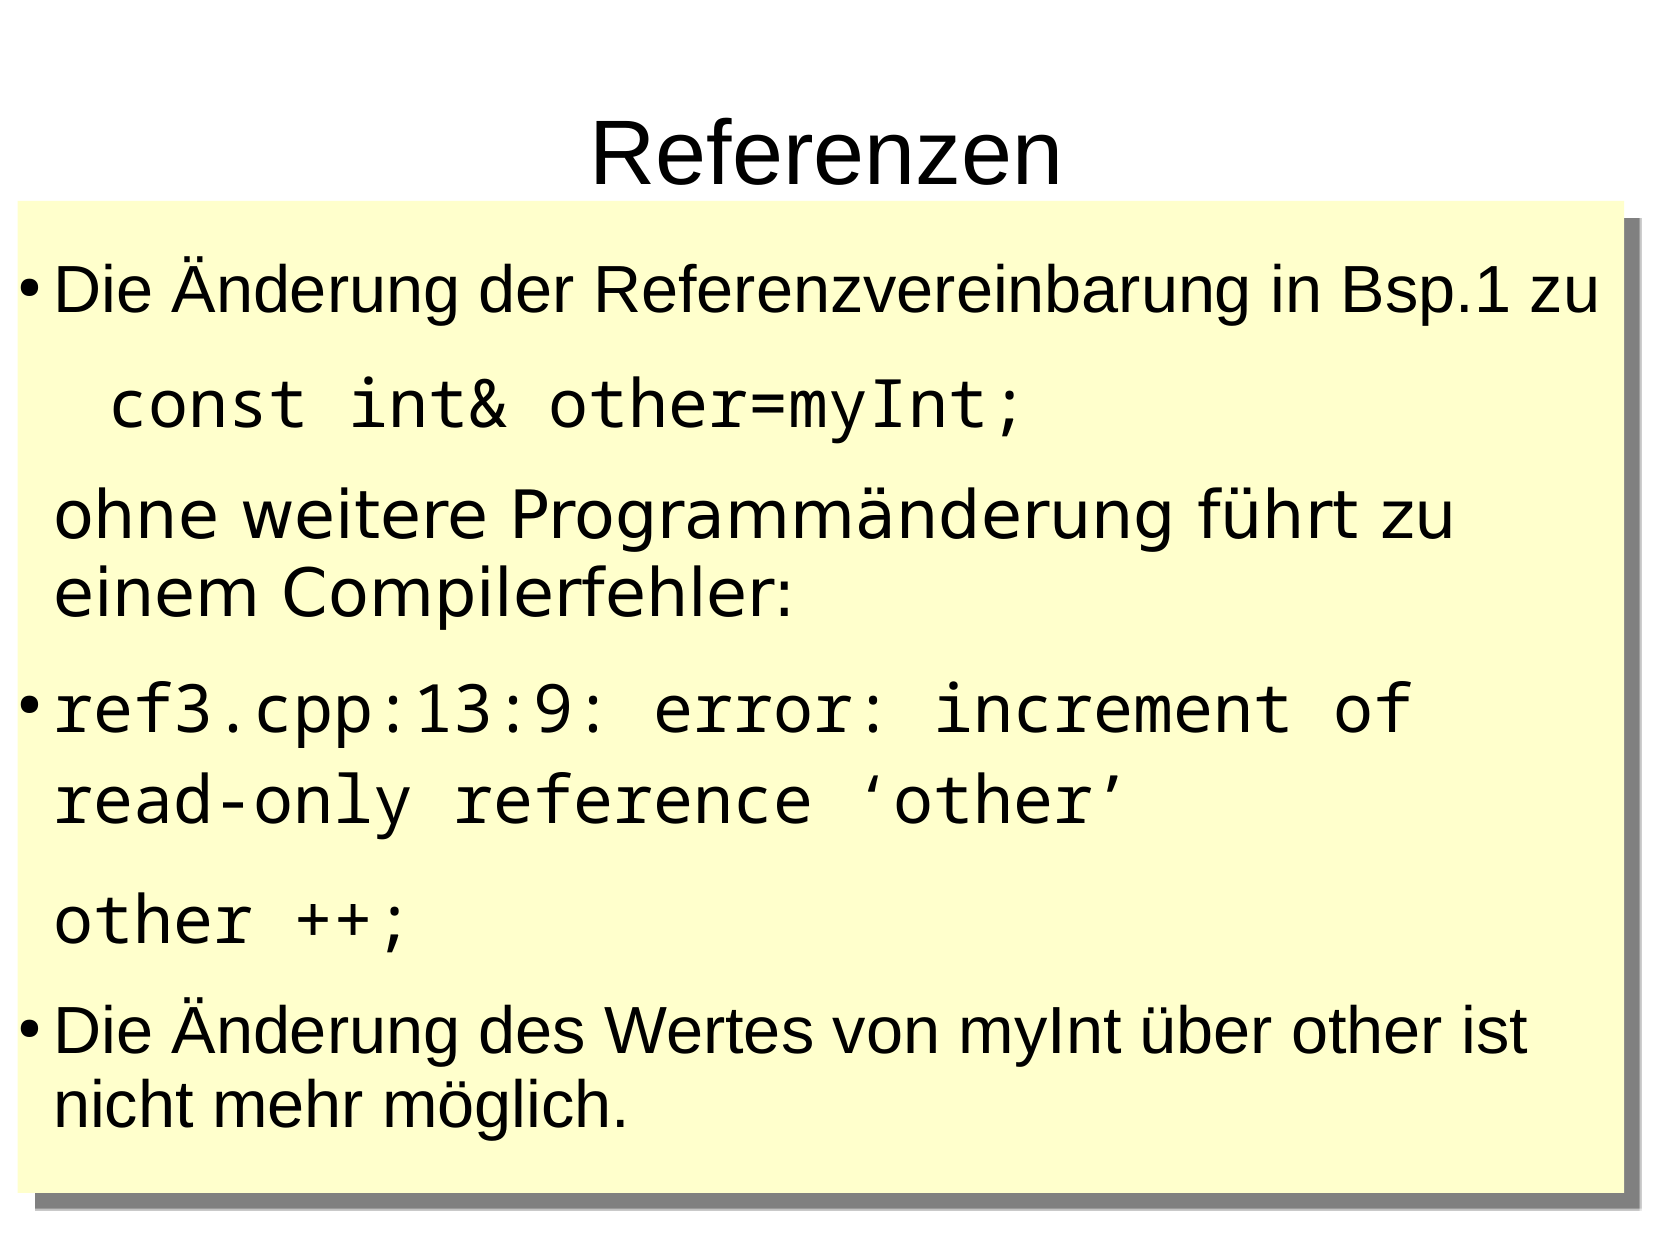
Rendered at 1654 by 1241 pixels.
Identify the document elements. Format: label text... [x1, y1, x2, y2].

subtitle Die Änderung der Referenzvereinbarung in Bsp.1 zu const int& other=myInt; ohne weitere Programmänderung führt zu einem Compilerfehler: ref3.cpp:13:9: error: increment of read-only reference ‘other’ other ++; Die Änderung des Wertes von myInt über other ist nicht mehr möglich. [17, 200, 1625, 1193]
title Referenzen [82, 49, 1571, 200]
